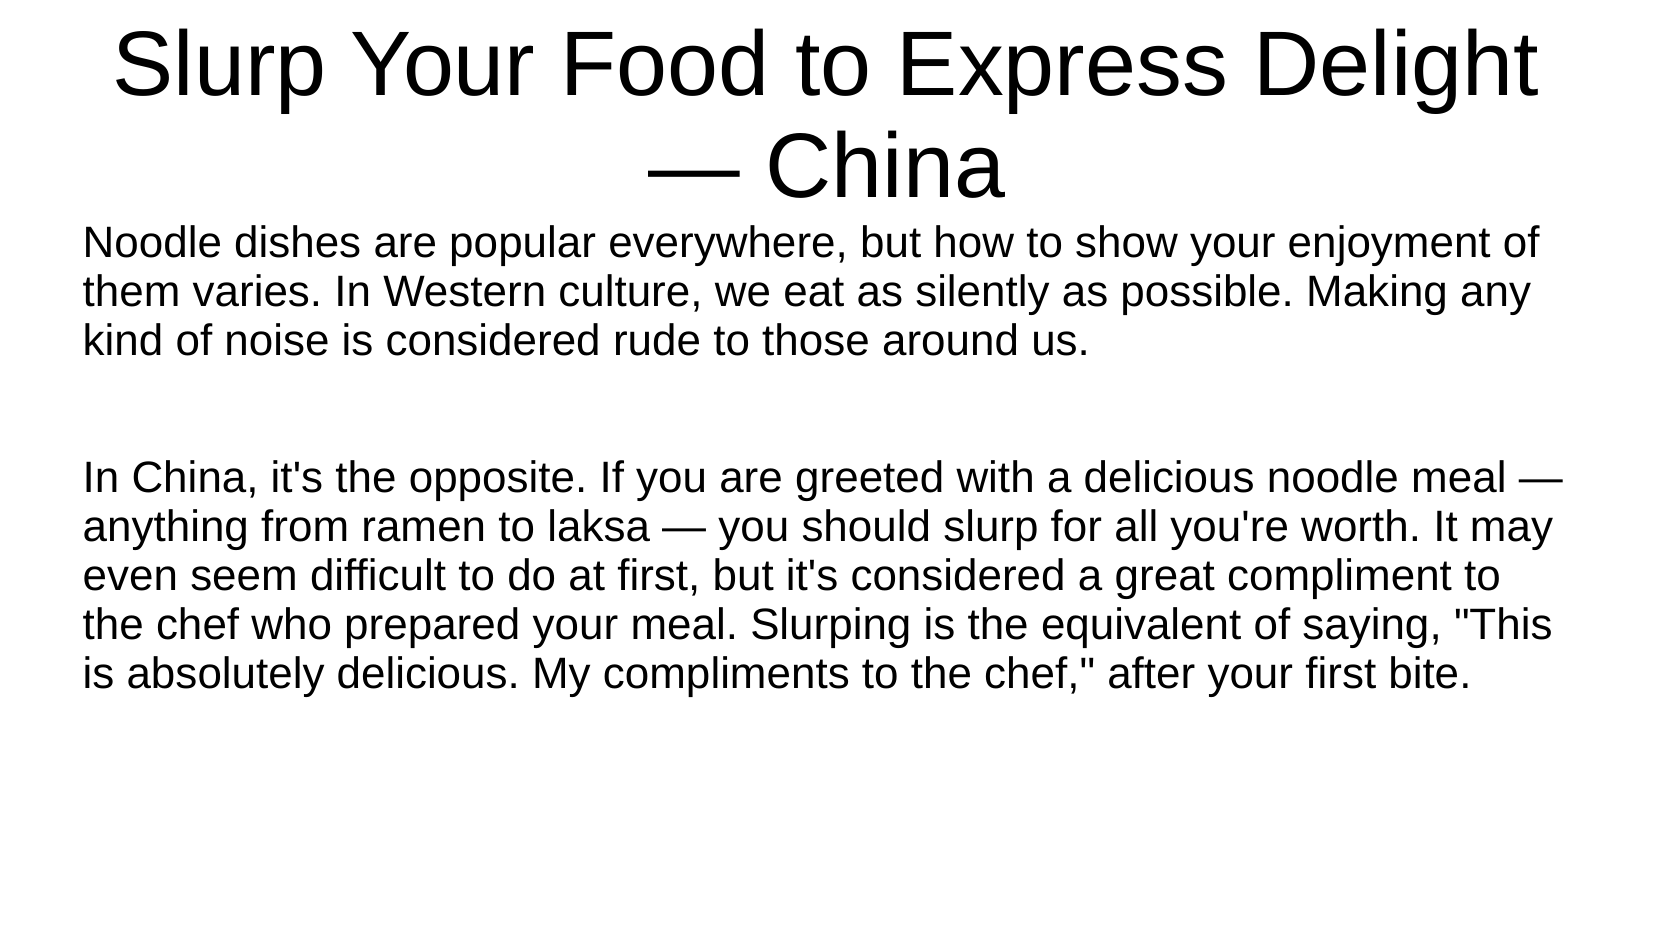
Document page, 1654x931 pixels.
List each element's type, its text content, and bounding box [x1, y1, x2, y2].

list Noodle dishes are popular everywhere, but how to show your enjoyment of them varies. In Western culture, we eat as silently as possible. Making any kind of noise is considered rude to those around us. In China, it's the opposite. If you are greeted with a delicious noodle meal — anything from ramen to laksa — you should slurp for all you're worth. It may even seem difficult to do at first, but it's considered a great compliment to the chef who prepared your meal. Slurping is the equivalent of saying, "This is absolutely delicious. My compliments to the chef," after your first bite. [82, 217, 1571, 758]
title Slurp Your Food to Express Delight — China [82, 12, 1571, 217]
